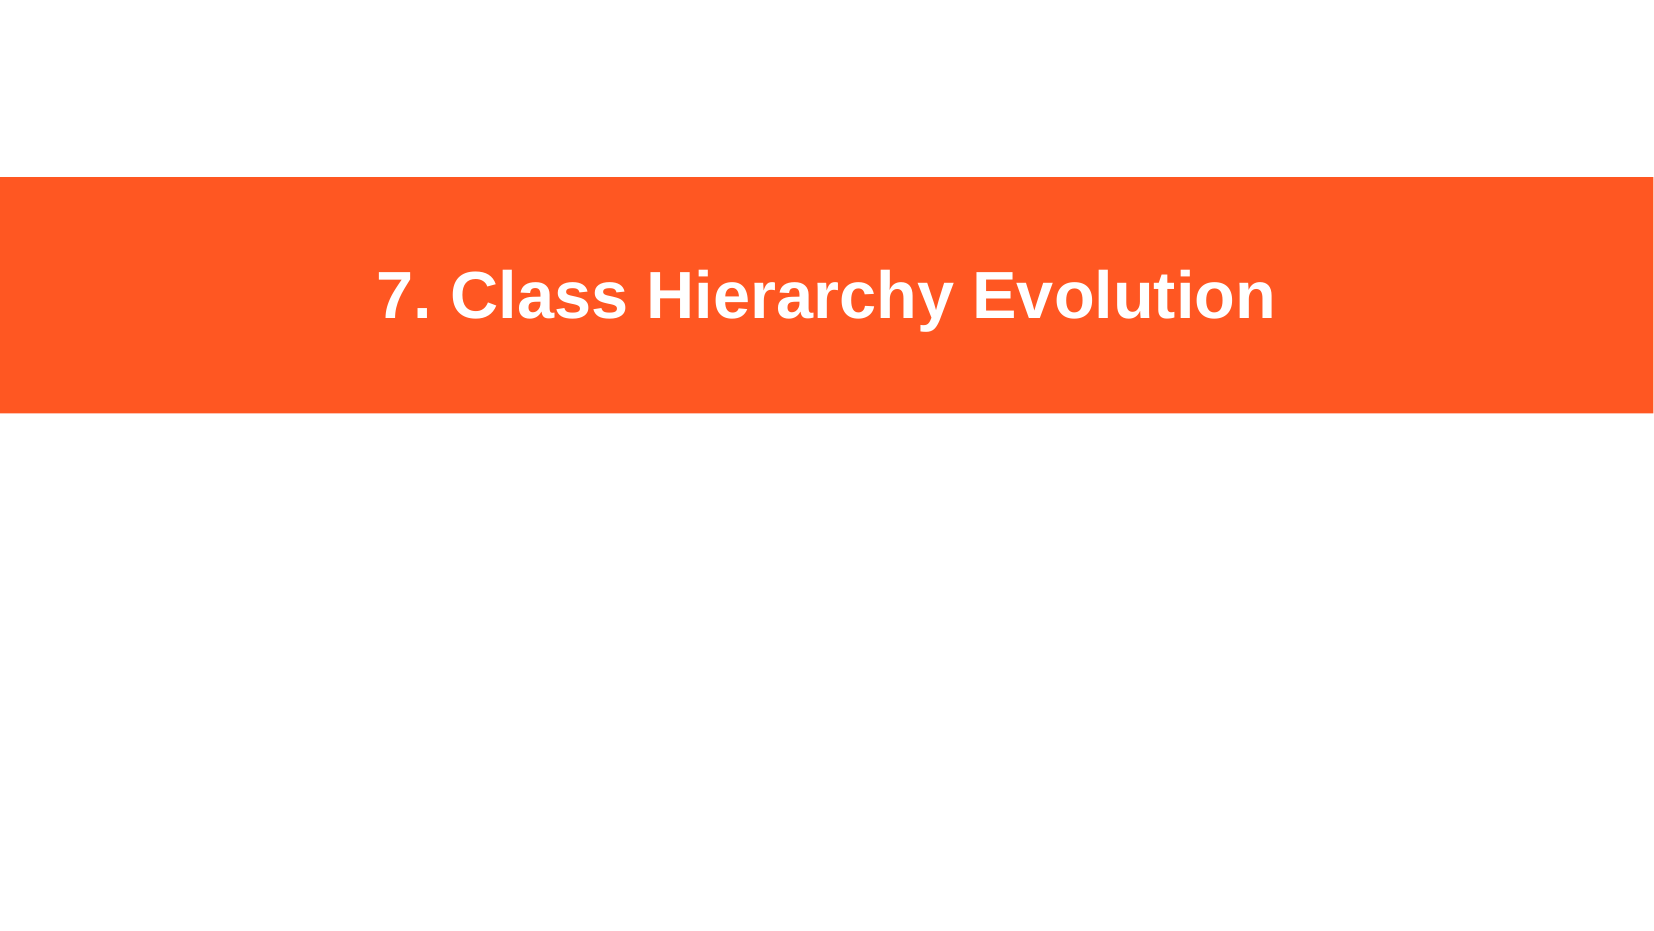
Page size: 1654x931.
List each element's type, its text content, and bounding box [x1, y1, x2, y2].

title 7. Class Hierarchy Evolution [0, 177, 1654, 414]
